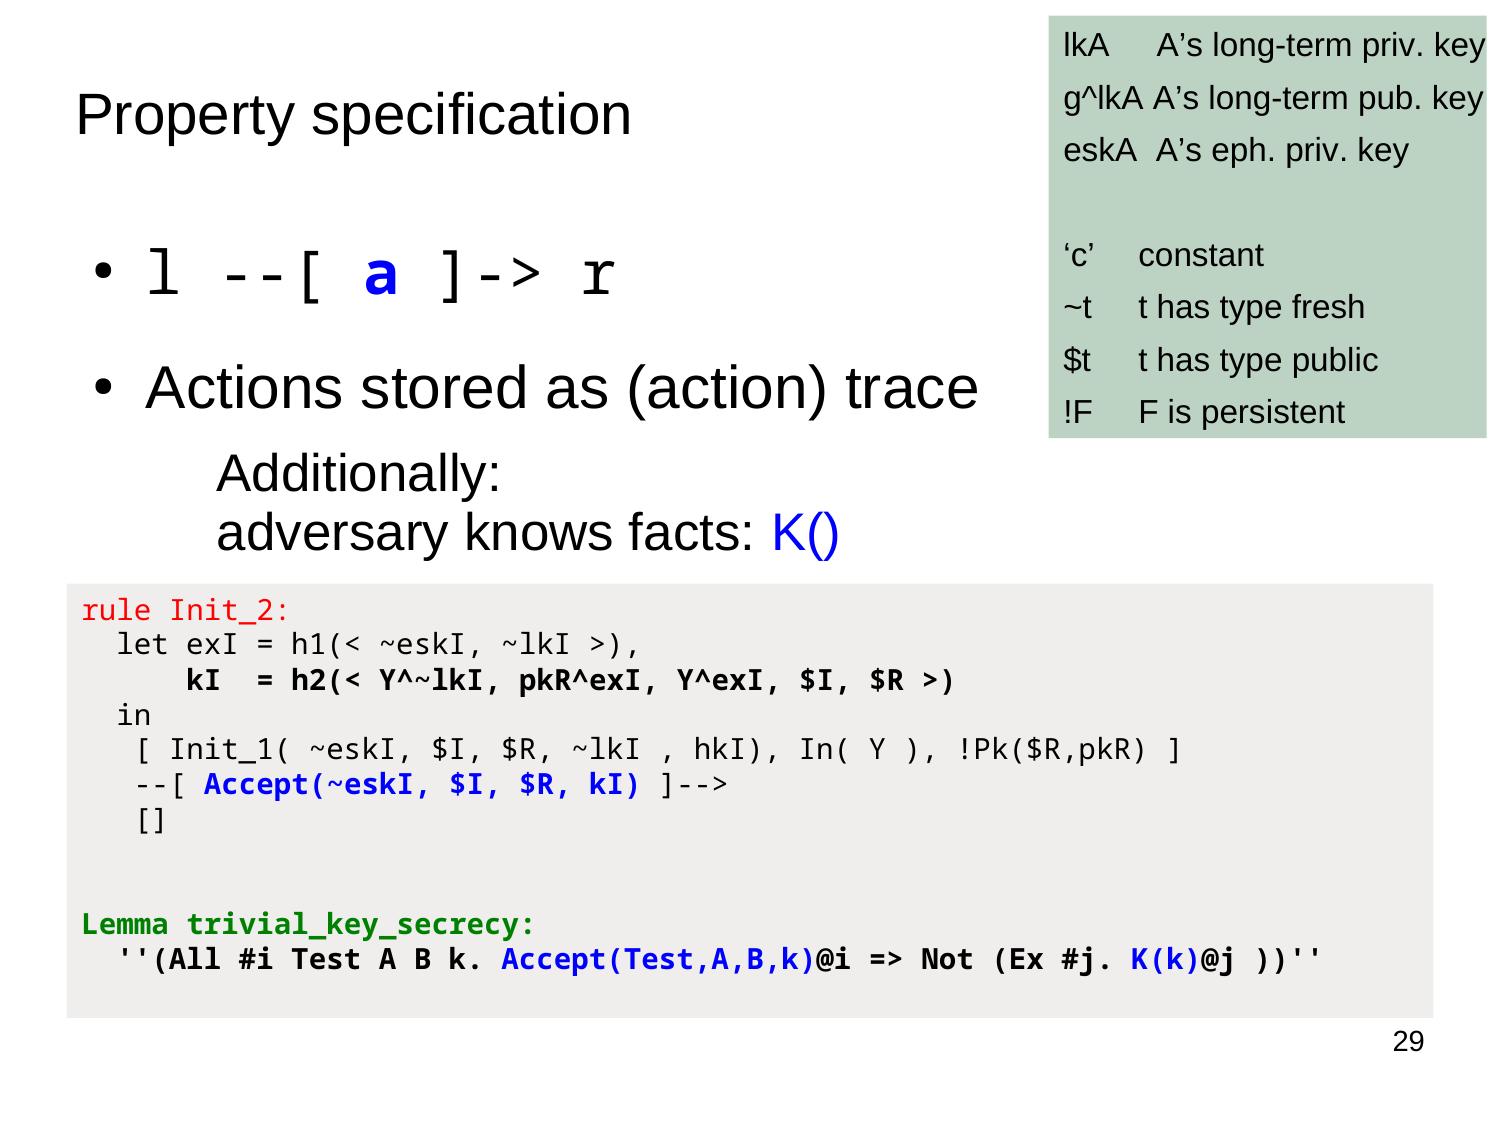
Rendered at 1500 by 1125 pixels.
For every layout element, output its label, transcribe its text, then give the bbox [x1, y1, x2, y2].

text_box rule Init_2: let exI = h1(< ~eskI, ~lkI >), kI = h2(< Y^~lkI, pkR^exI, Y^exI, $I, $R >) in [ Init_1( ~eskI, $I, $R, ~lkI , hkI), In( Y ), !Pk($R,pkR) ] --[ Accept(~eskI, $I, $R, kI) ]--> [] Lemma trivial_key_secrecy: ''(All #i Test A B k. Accept(Test,A,B,k)@i => Not (Ex #j. K(k)@j ))'' [66, 583, 1434, 1018]
title Property specification [75, 44, 1048, 185]
list l --[ a ]-> r Actions stored as (action) trace Additionally: adversary knows facts: K() [75, 230, 1425, 583]
text_box lkA A’s long-term priv. key g^lkA A’s long-term pub. key eskA A’s eph. priv. key ‘c’ constant ~t t has type fresh $t t has type public !F F is persistent [1048, 15, 1487, 439]
